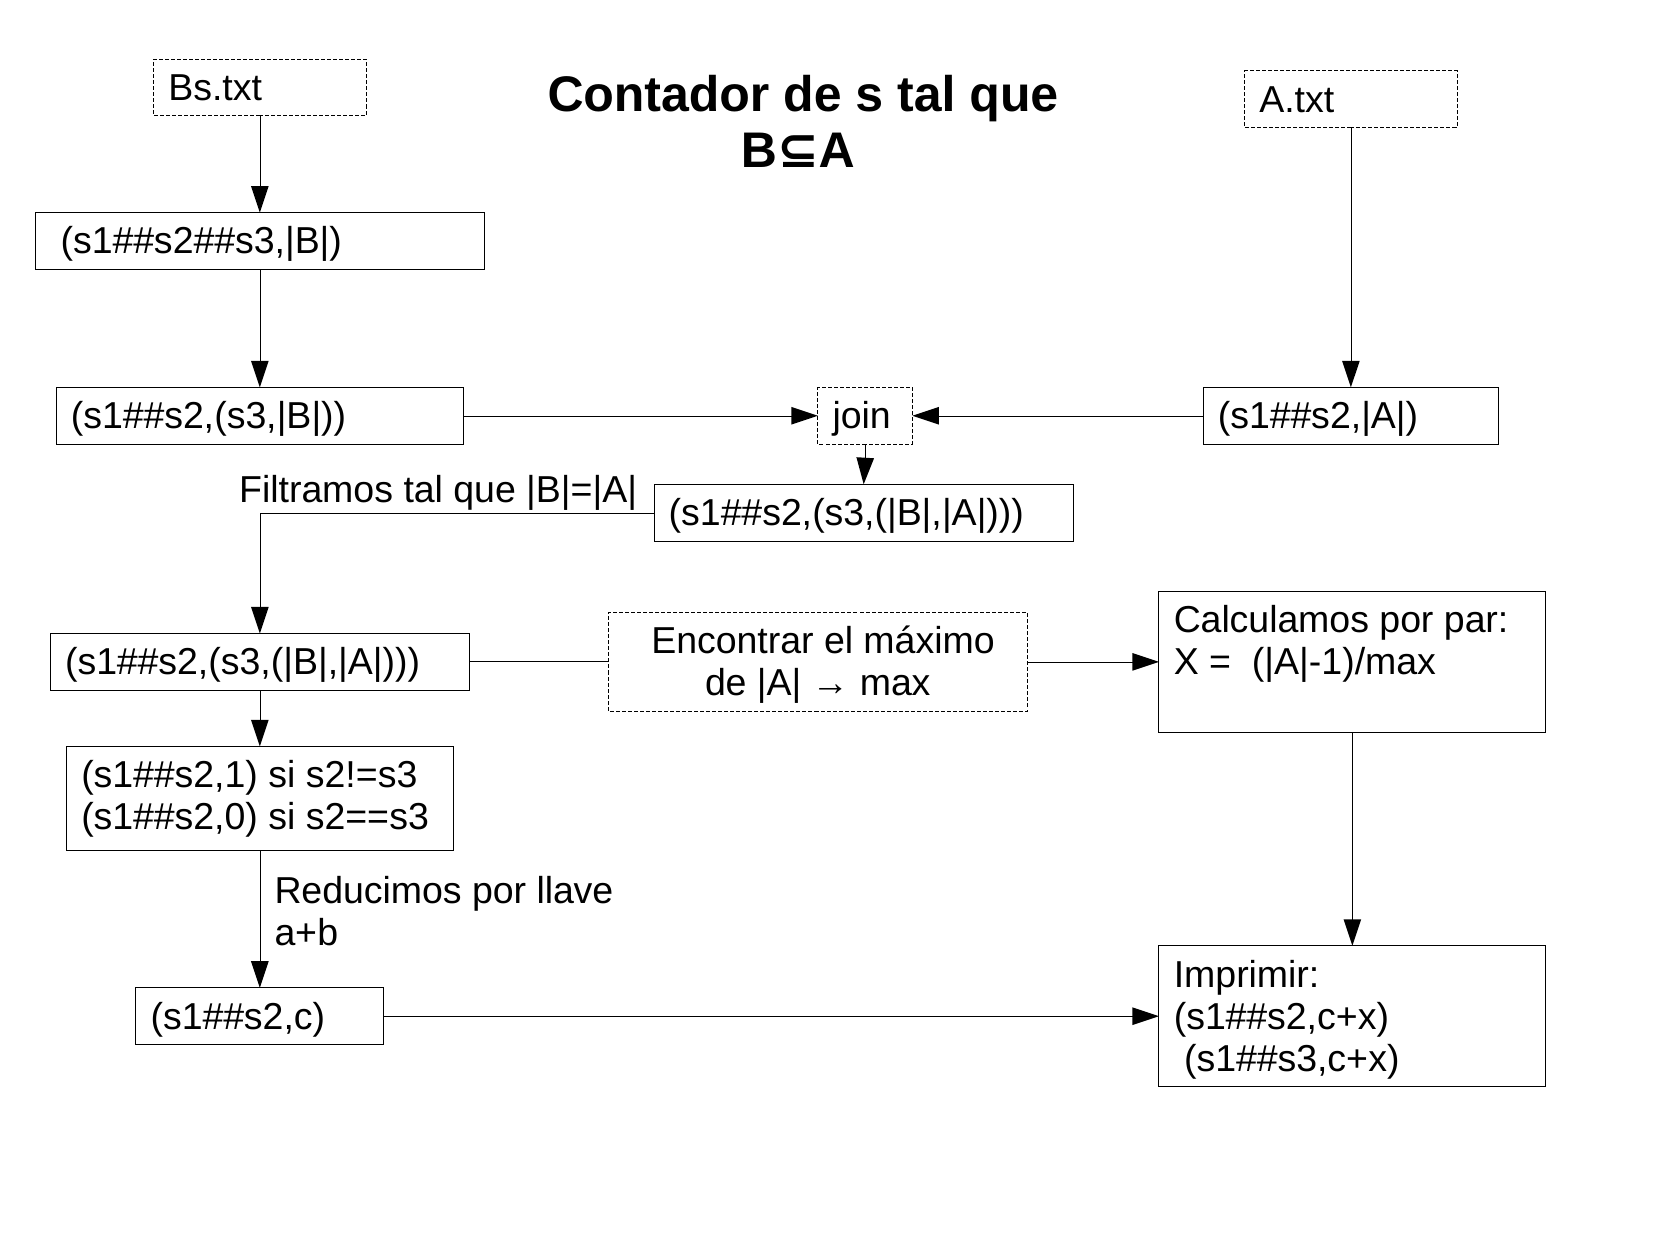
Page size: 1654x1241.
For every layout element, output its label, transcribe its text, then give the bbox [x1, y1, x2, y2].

text_box (s1##s2,(s3,|B|)) [56, 387, 464, 445]
text_box Imprimir: (s1##s2,c+x) (s1##s3,c+x) [1158, 945, 1546, 1087]
text_box (s1##s2,1) si s2!=s3 (s1##s2,0) si s2==s3 [66, 746, 454, 851]
text_box Bs.txt [153, 59, 367, 116]
text_box Calculamos por par: X = (|A|-1)/max [1158, 591, 1546, 733]
text_box (s1##s2,|A|) [1203, 387, 1499, 445]
text_box A.txt [1244, 70, 1458, 128]
text_box (s1##s2##s3,|B|) [35, 212, 485, 270]
text_box Encontrar el máximo de |A| → max [608, 612, 1028, 712]
text_box Contador de s tal que B⊆A [472, 59, 1134, 187]
text_box (s1##s2,(s3,(|B|,|A|))) [654, 484, 1074, 542]
text_box Reducimos por llave a+b [259, 862, 674, 962]
text_box join [817, 387, 913, 445]
text_box Filtramos tal que |B|=|A| [224, 460, 721, 518]
text_box (s1##s2,(s3,(|B|,|A|))) [50, 633, 470, 691]
text_box (s1##s2,c) [135, 987, 384, 1045]
